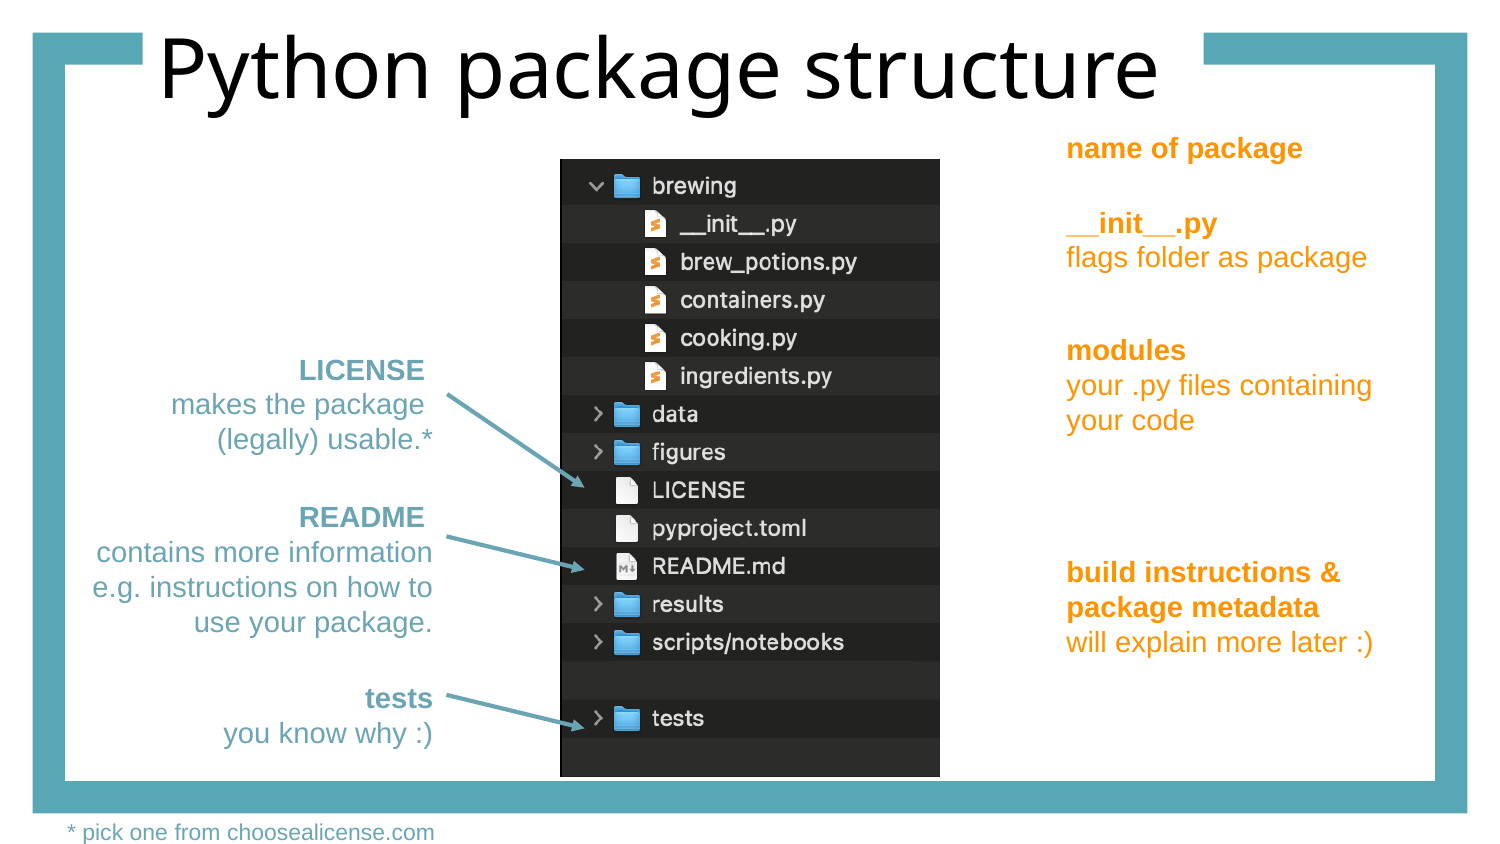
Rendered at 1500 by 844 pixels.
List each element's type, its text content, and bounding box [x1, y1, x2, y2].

text_box README contains more information e.g. instructions on how to use your package. [61, 491, 441, 646]
text_box __init__.py flags folder as package [1058, 196, 1439, 282]
text_box modules your .py files containing your code [1058, 323, 1439, 444]
title Python package structure [142, 0, 1204, 150]
text_box name of package [1058, 122, 1439, 173]
text_box build instructions & package metadata will explain more later :) [1058, 545, 1439, 666]
text_box * pick one from choosealicense.com [59, 809, 443, 844]
text_box tests you know why :) [61, 672, 441, 757]
text_box LICENSE makes the package (legally) usable.* [61, 343, 441, 464]
picture [560, 159, 940, 777]
